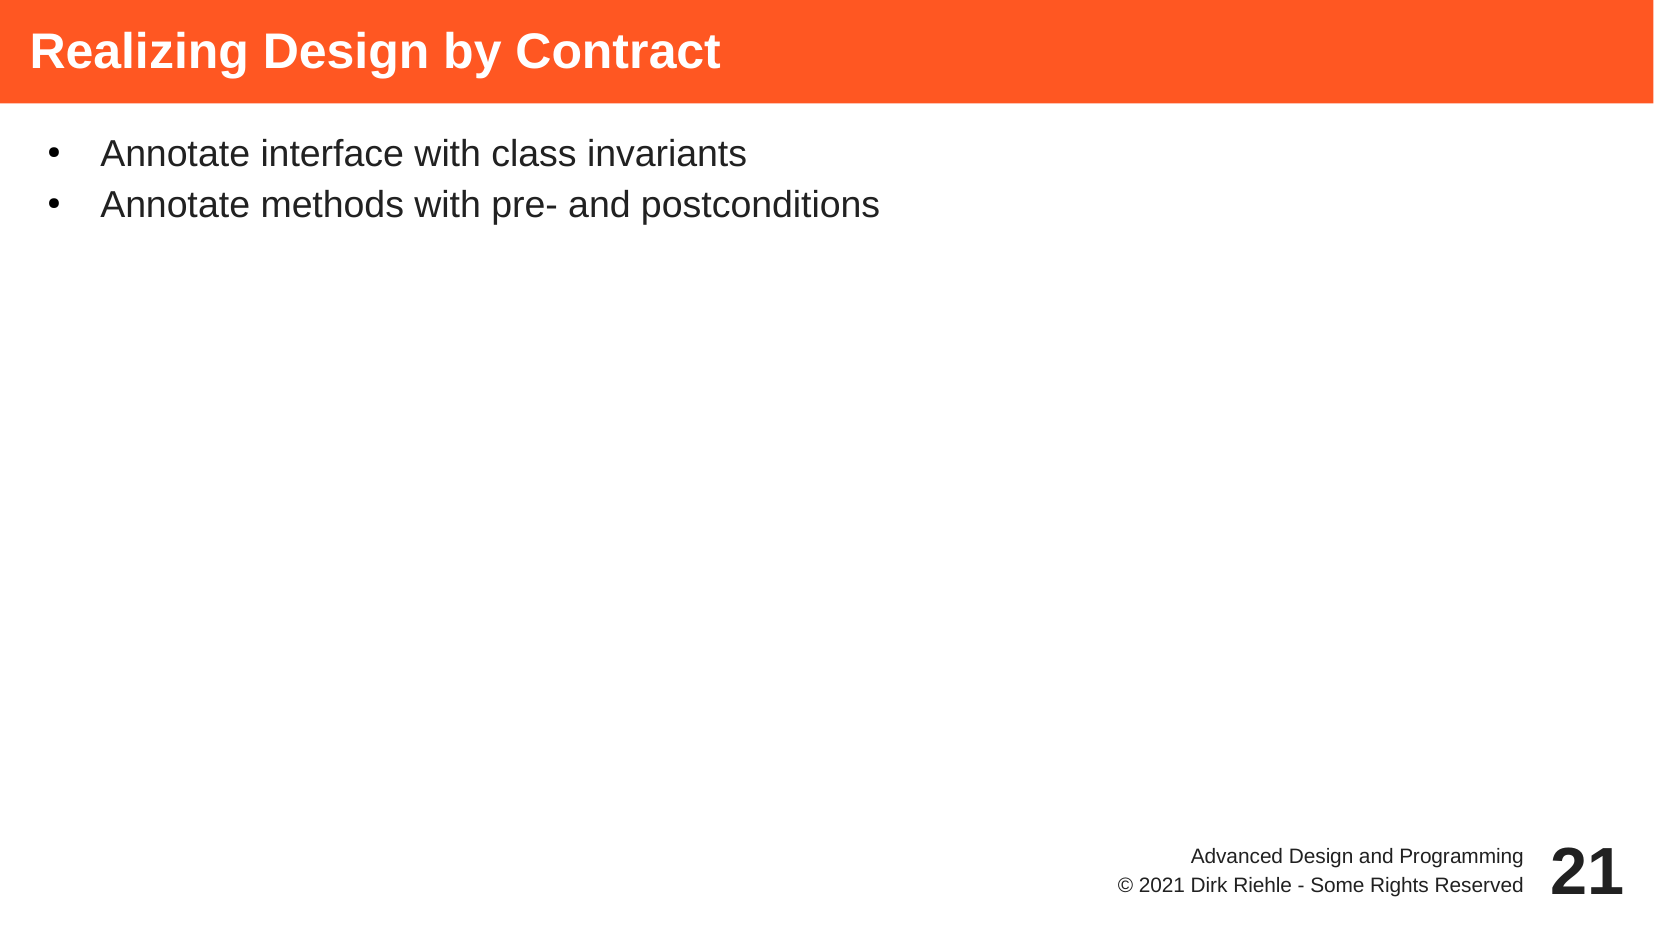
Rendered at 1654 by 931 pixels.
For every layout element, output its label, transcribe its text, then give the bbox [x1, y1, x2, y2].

title Realizing Design by Contract [0, 0, 1654, 104]
list Annotate interface with class invariants Annotate methods with pre- and postconditions [29, 132, 1625, 813]
